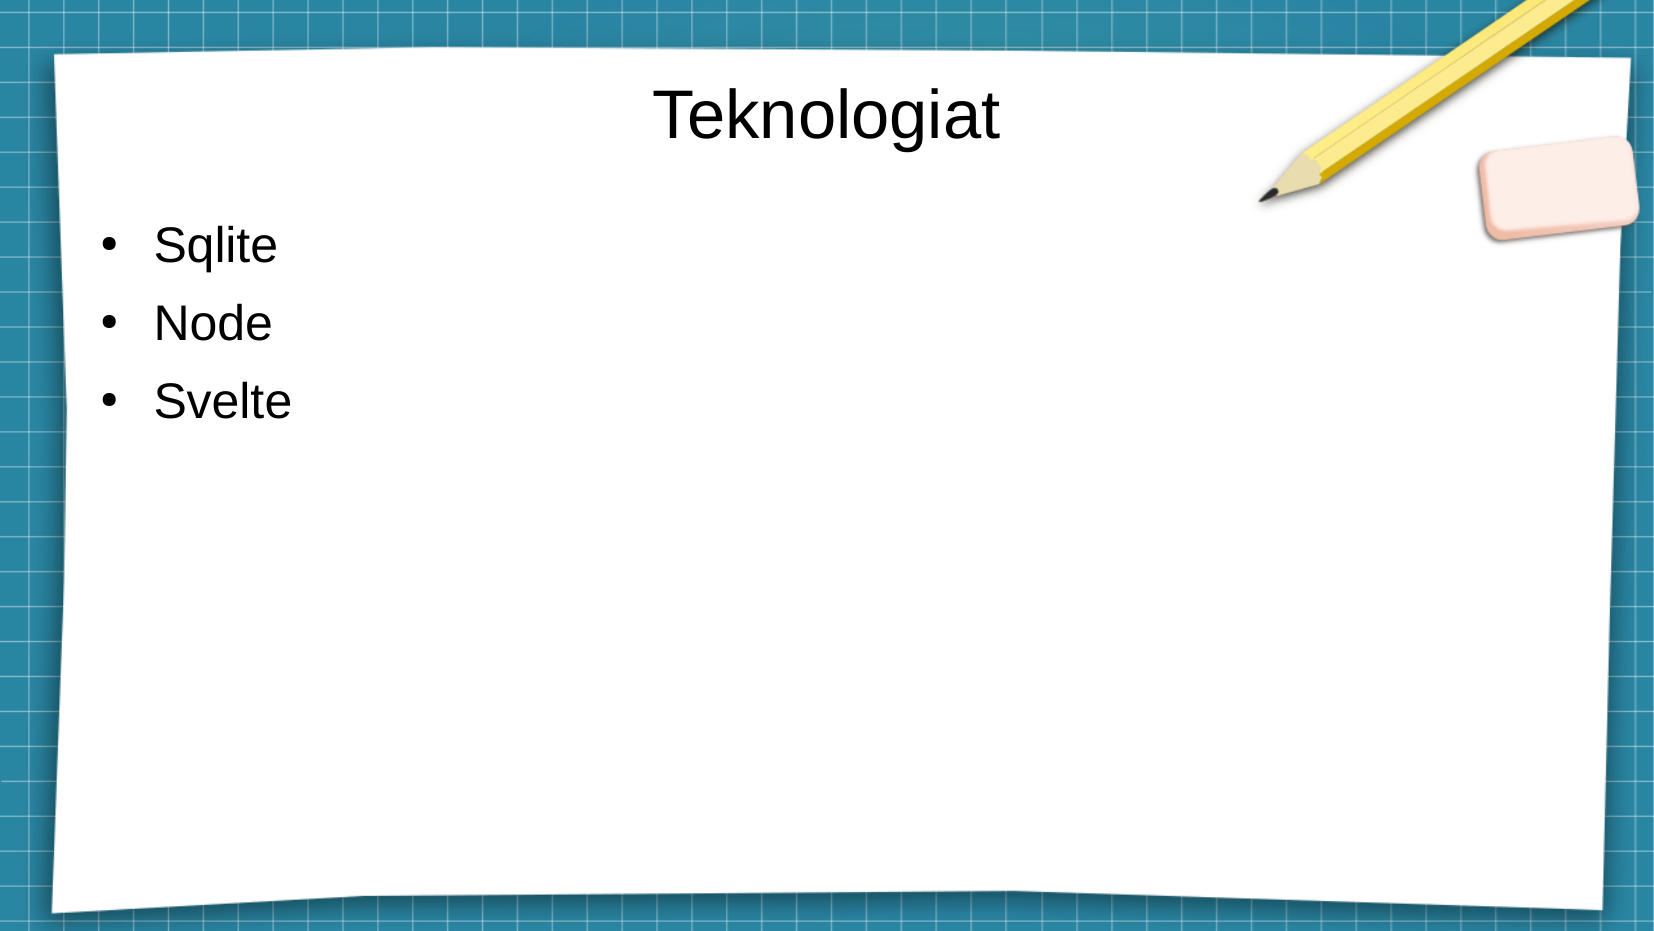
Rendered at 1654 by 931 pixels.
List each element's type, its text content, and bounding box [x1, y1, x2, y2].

list Sqlite Node Svelte [82, 217, 1571, 758]
picture [0, 0, 1654, 931]
title Teknologiat [82, 37, 1571, 193]
